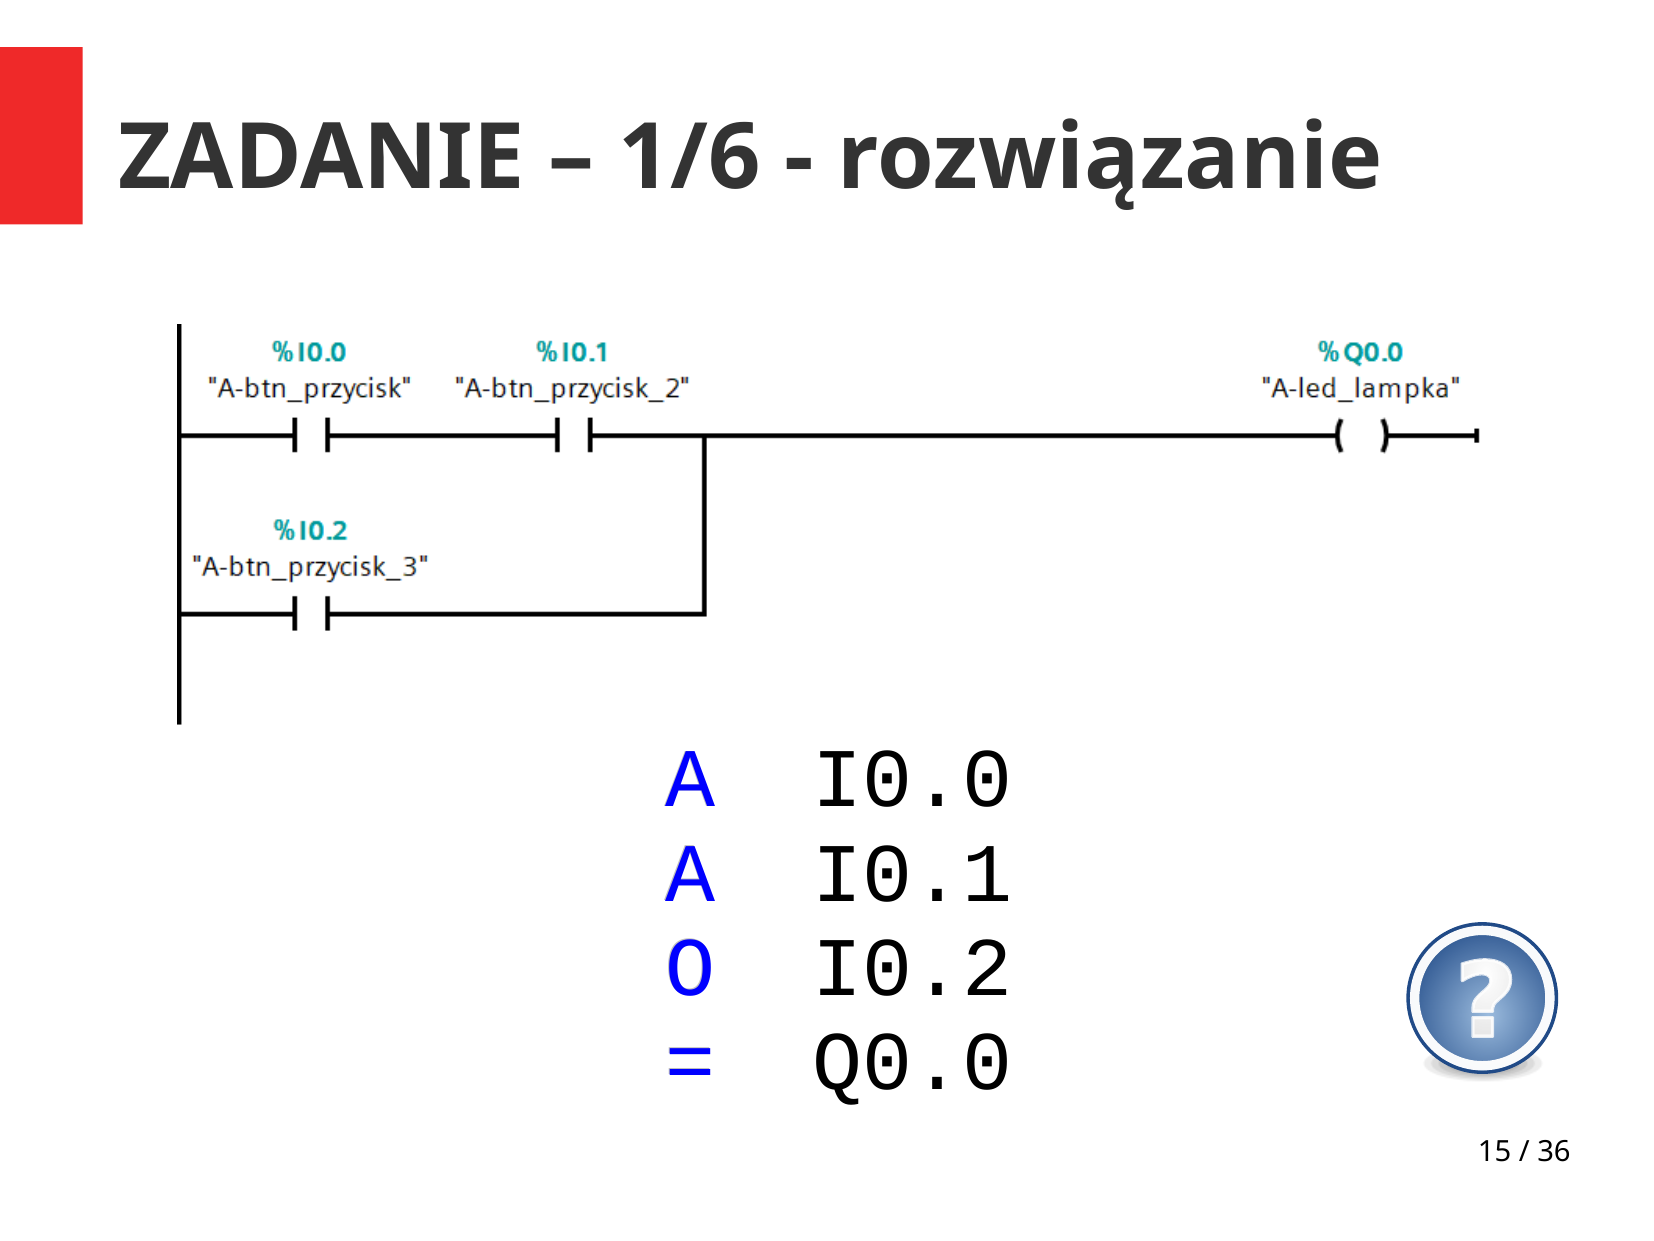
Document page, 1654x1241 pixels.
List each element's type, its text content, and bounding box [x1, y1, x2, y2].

picture [177, 324, 1484, 728]
text_box A I0.0 A I0.1 O I0.2 = Q0.0 [650, 730, 1028, 1123]
picture [1393, 909, 1571, 1087]
title ZADANIE – 1/6 - rozwiązanie [118, 49, 1571, 257]
